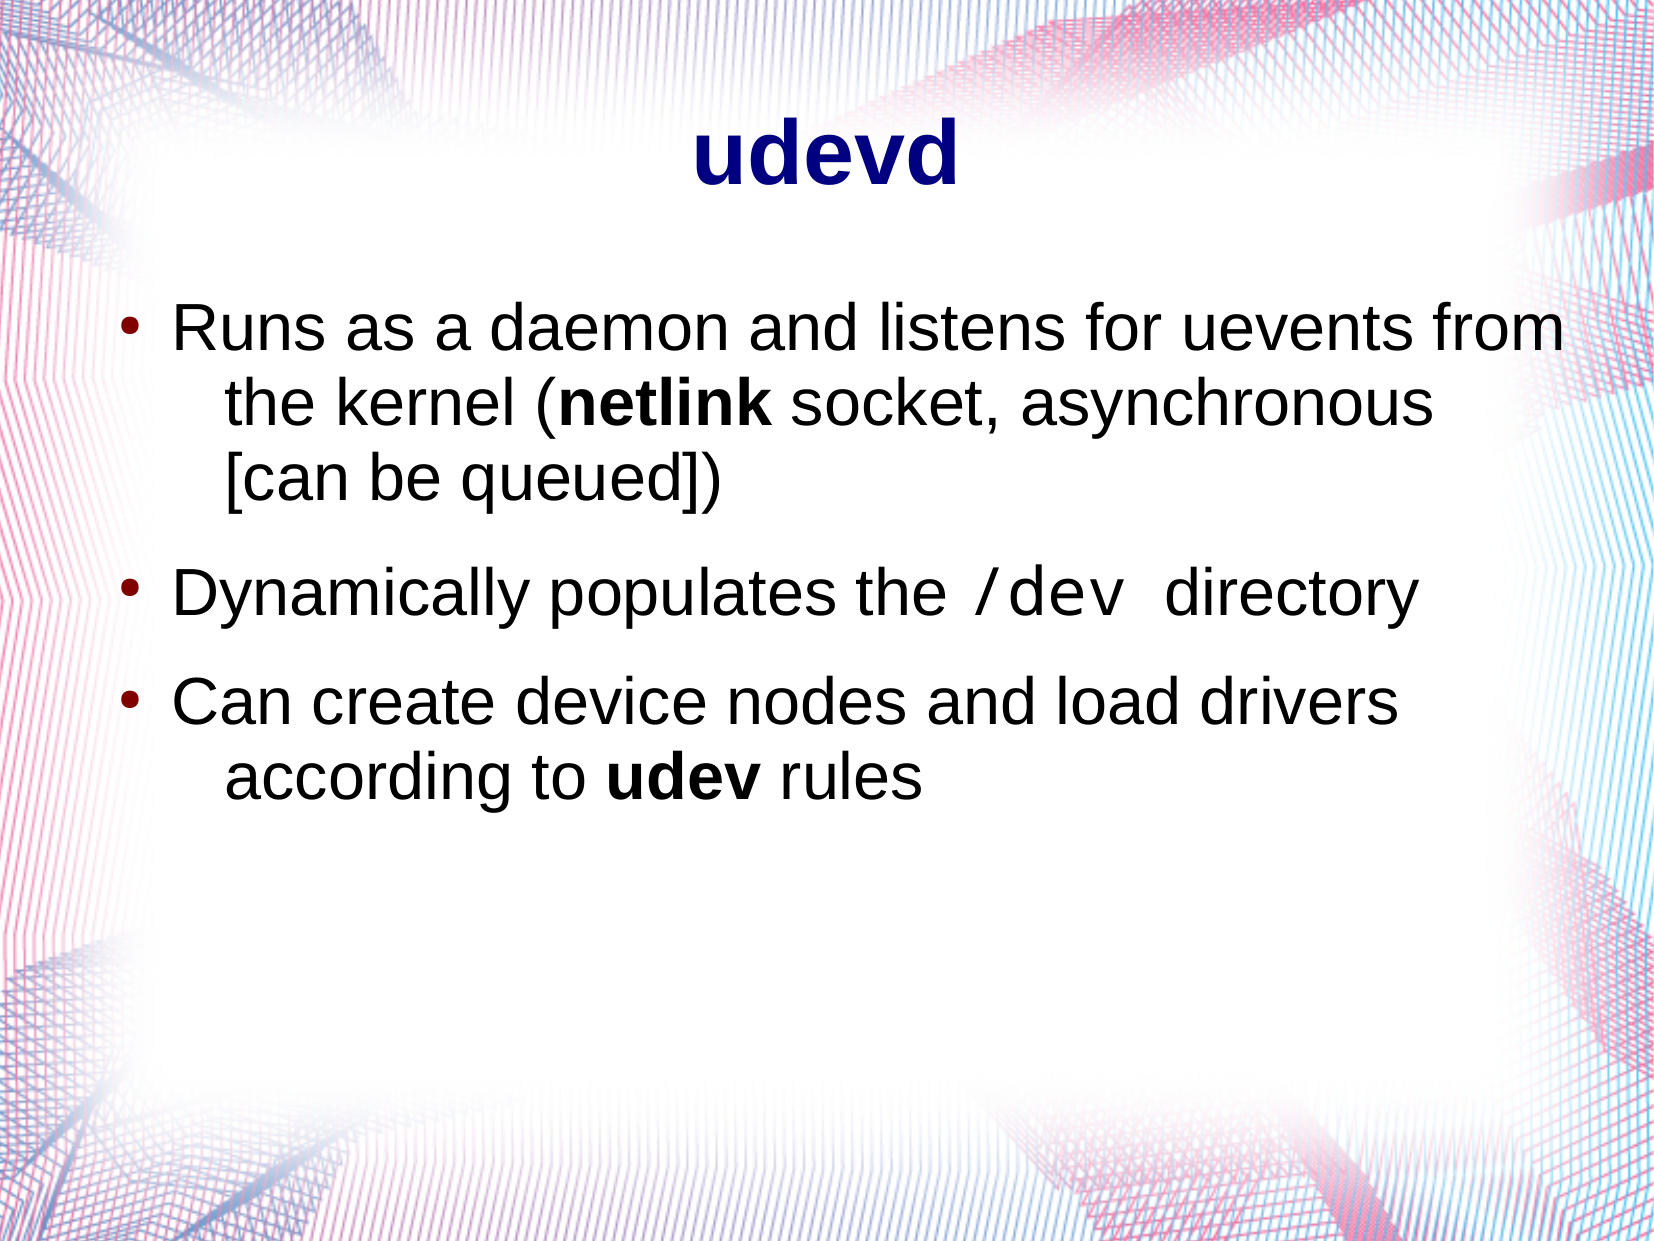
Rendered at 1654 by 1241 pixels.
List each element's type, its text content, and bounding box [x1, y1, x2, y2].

picture [0, 0, 1654, 1241]
list Runs as a daemon and listens for uevents from the kernel (netlink socket, asynchronous [can be queued]) Dynamically populates the /dev directory Can create device nodes and load drivers according to udev rules [82, 290, 1571, 1109]
title udevd [82, 49, 1571, 257]
